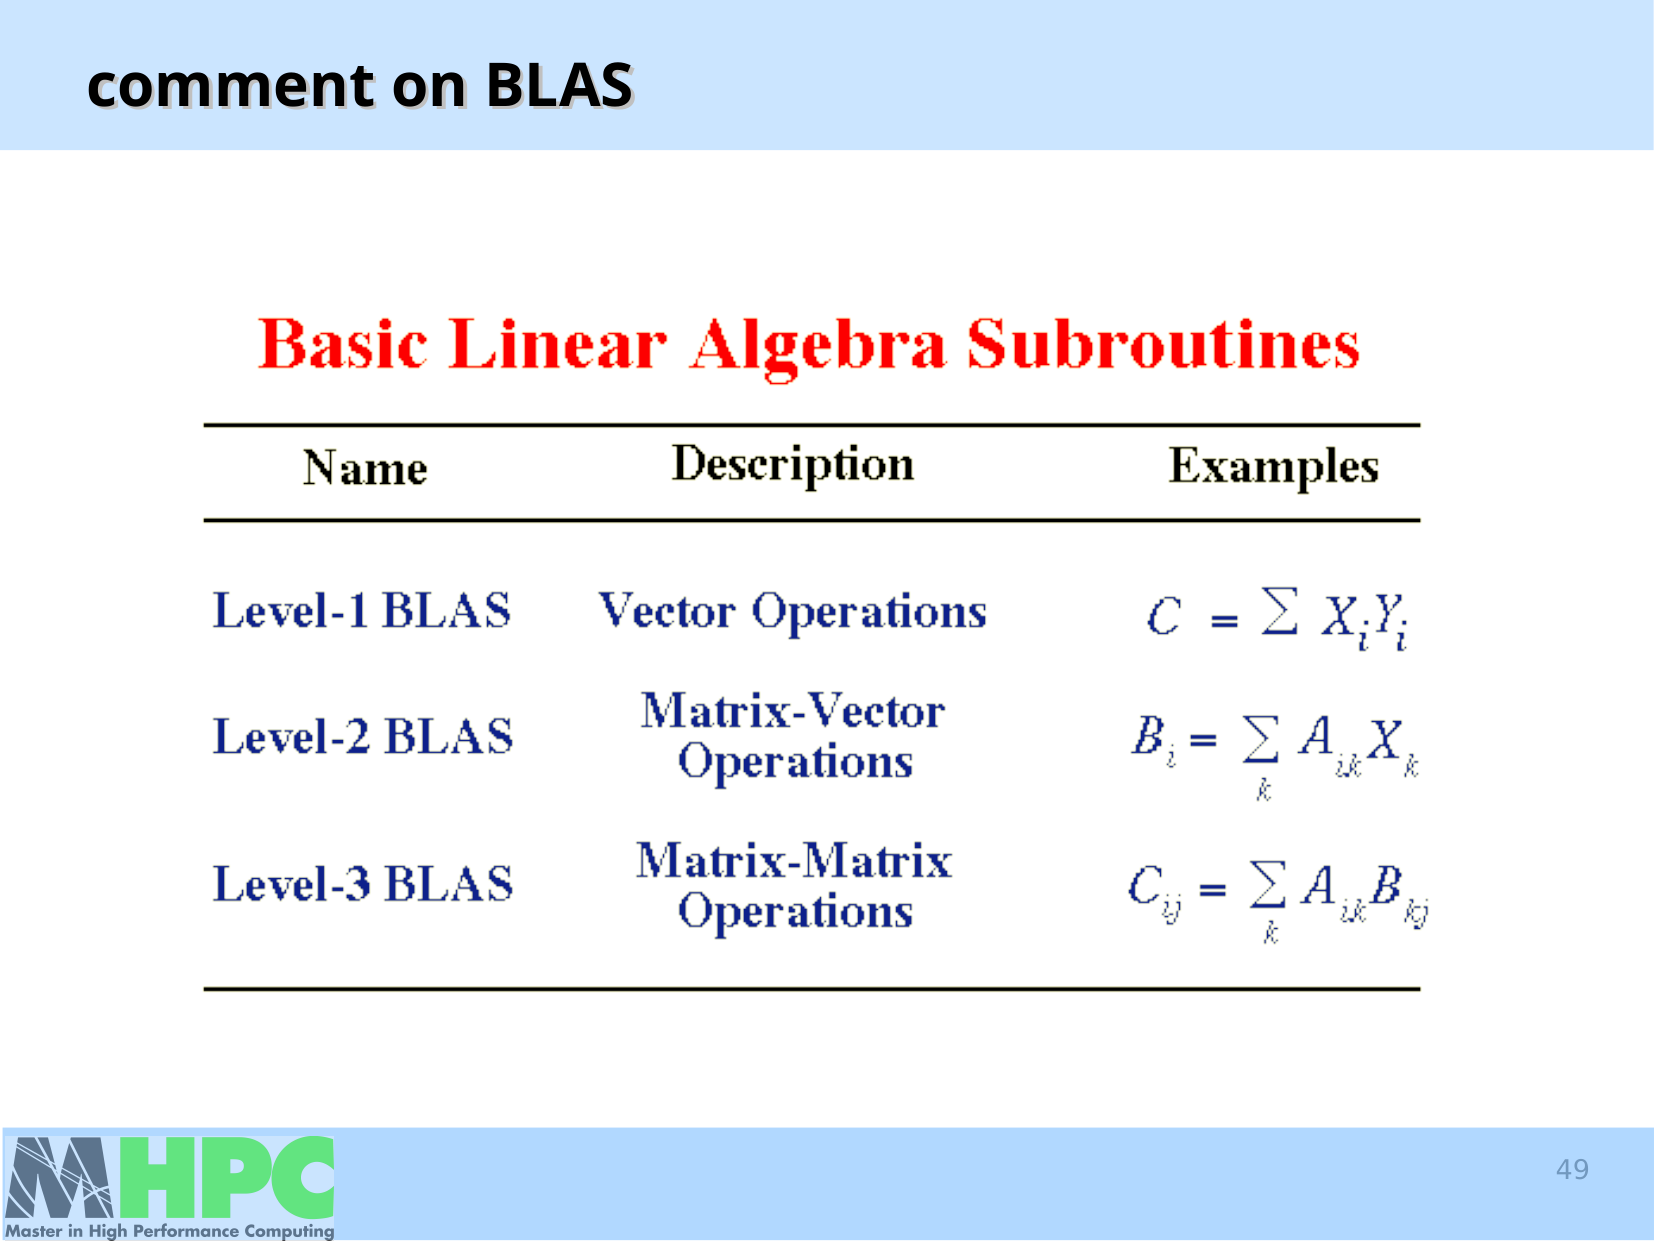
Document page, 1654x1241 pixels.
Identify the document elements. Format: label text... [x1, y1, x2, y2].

title comment on BLAS [70, 0, 1524, 174]
picture [166, 295, 1462, 997]
